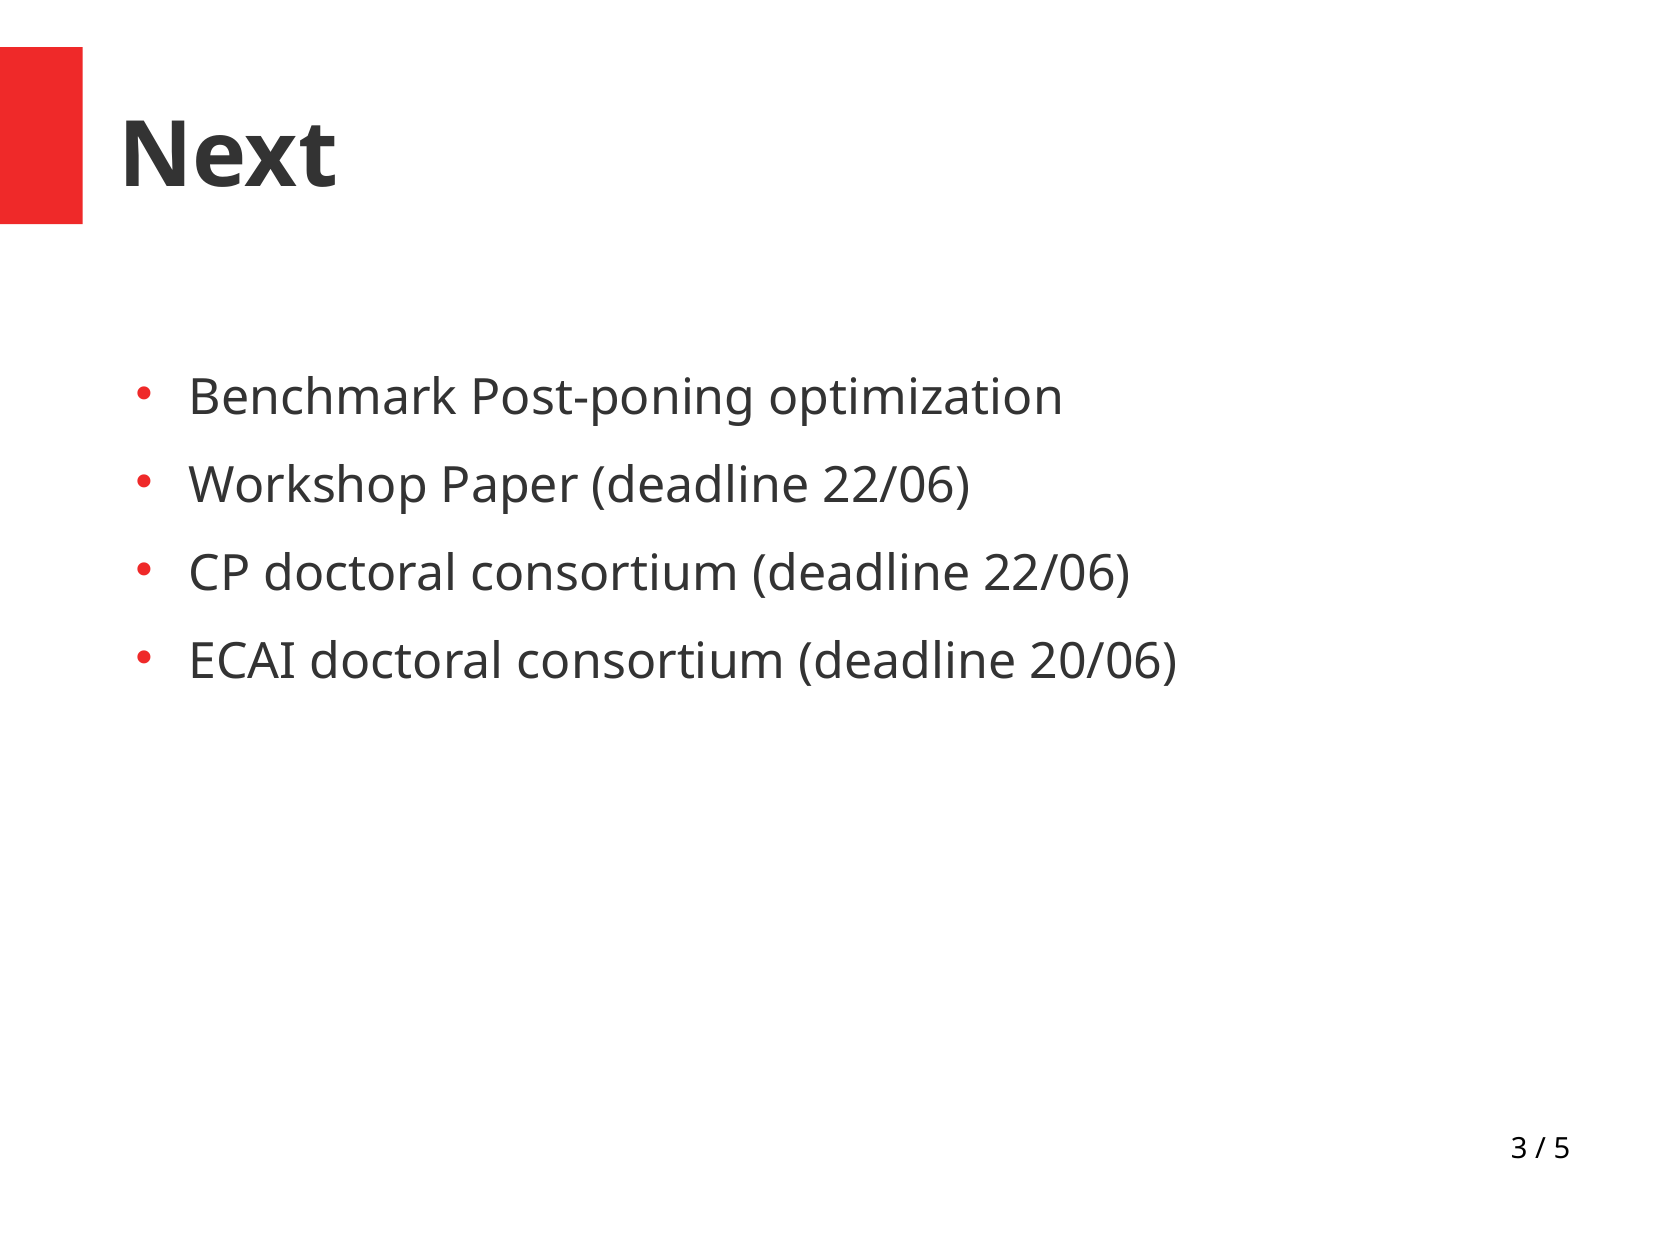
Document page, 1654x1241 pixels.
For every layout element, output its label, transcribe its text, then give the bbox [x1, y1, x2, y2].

title Next [118, 49, 1571, 257]
list Benchmark Post-poning optimization Workshop Paper (deadline 22/06) CP doctoral consortium (deadline 22/06) ECAI doctoral consortium (deadline 20/06) [118, 366, 1572, 1074]
